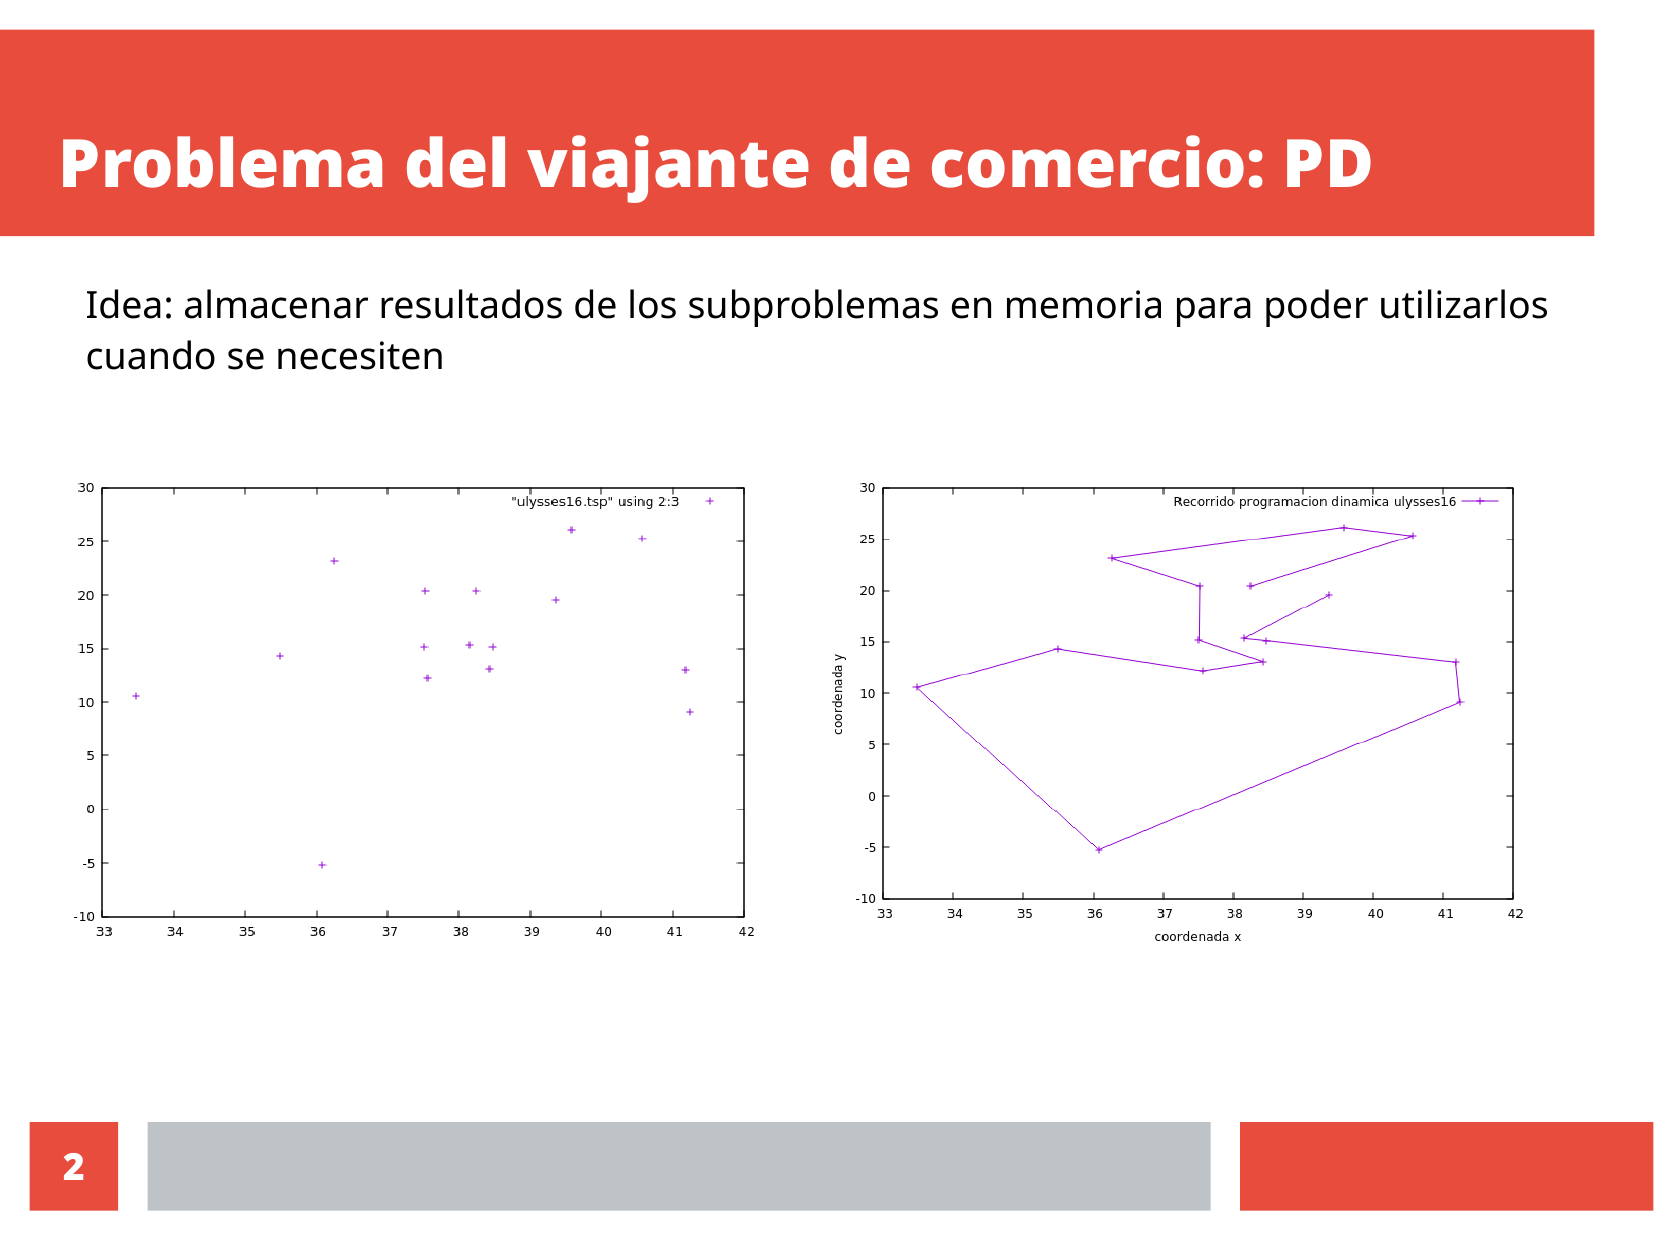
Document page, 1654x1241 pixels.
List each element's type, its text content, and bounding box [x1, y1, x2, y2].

text_box Idea: almacenar resultados de los subproblemas en memoria para poder utilizarlos cuando se necesiten [70, 271, 1583, 374]
picture [59, 472, 768, 945]
title Problema del viajante de comercio: PD [59, 59, 1595, 207]
picture [826, 472, 1536, 945]
